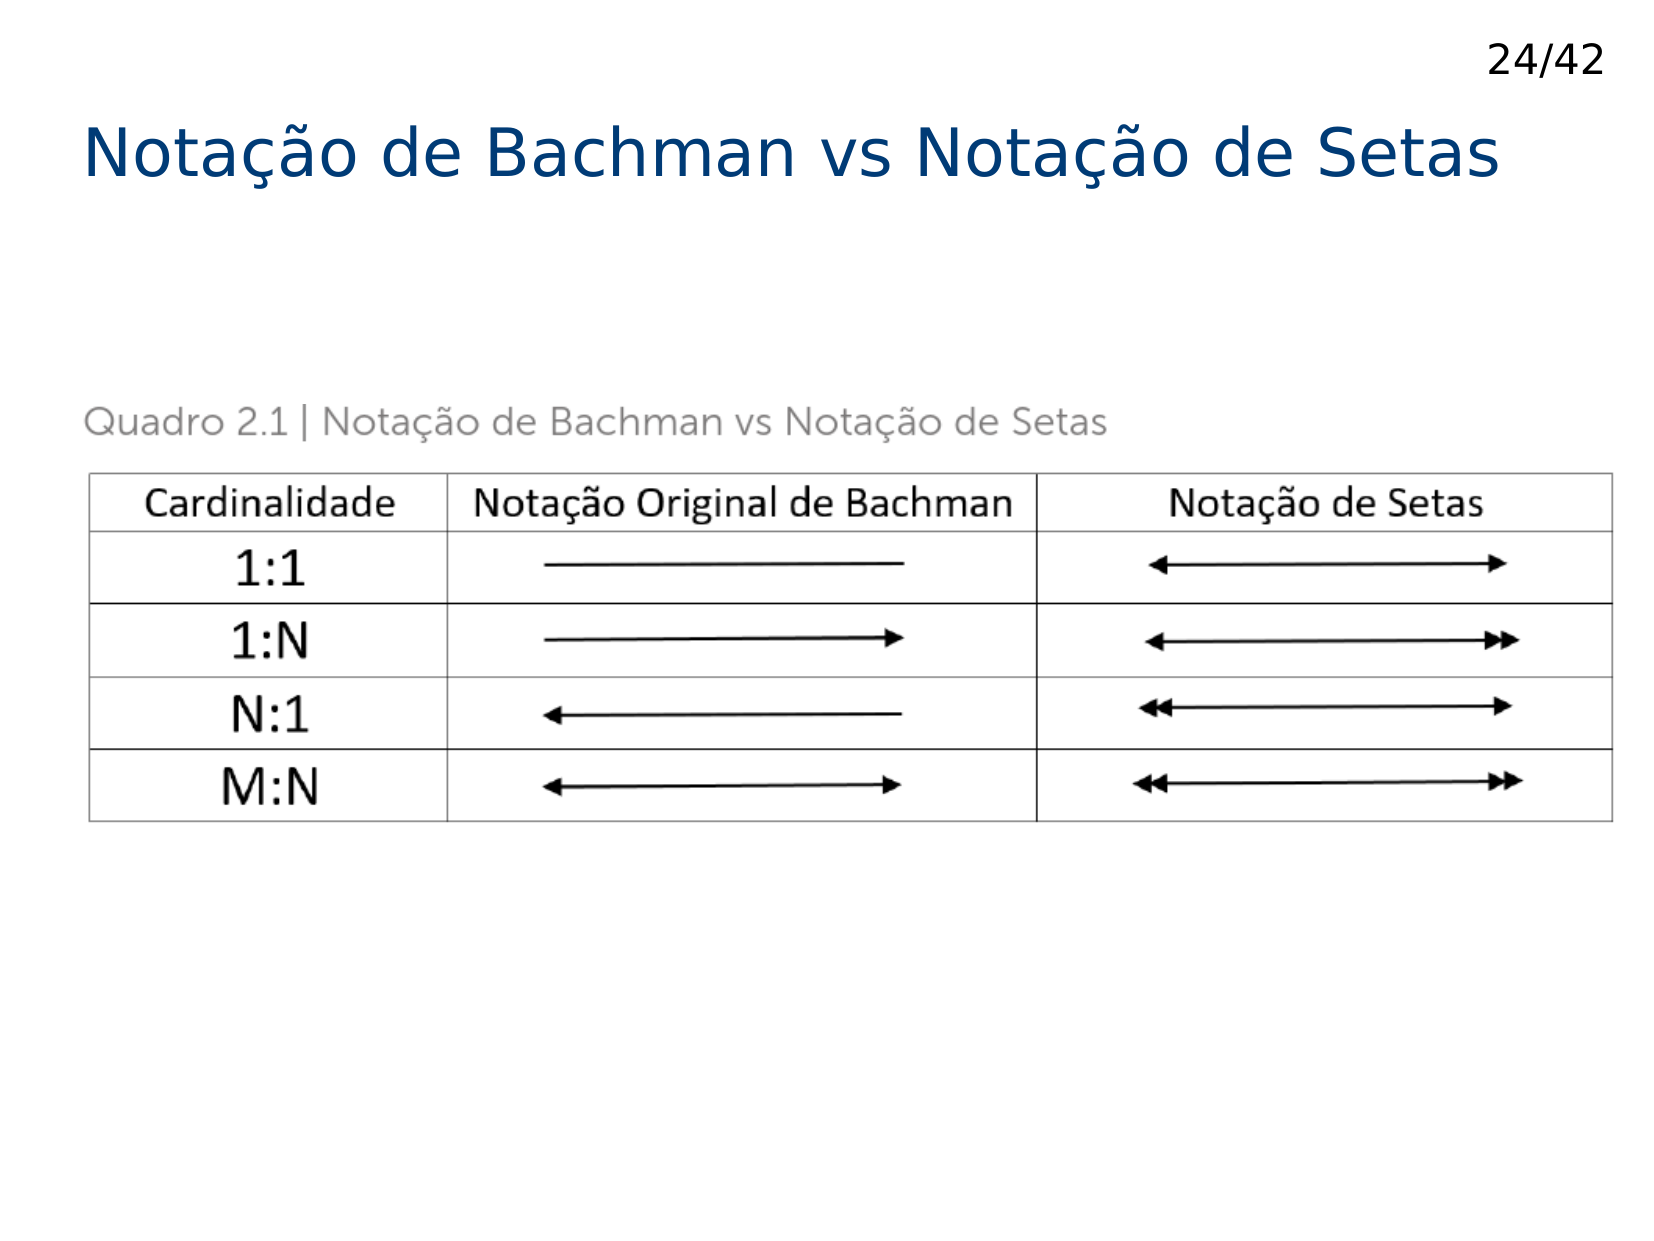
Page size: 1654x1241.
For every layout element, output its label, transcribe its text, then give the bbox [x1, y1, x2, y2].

picture [81, 404, 1618, 827]
title Notação de Bachman vs Notação de Setas [82, 75, 1571, 231]
